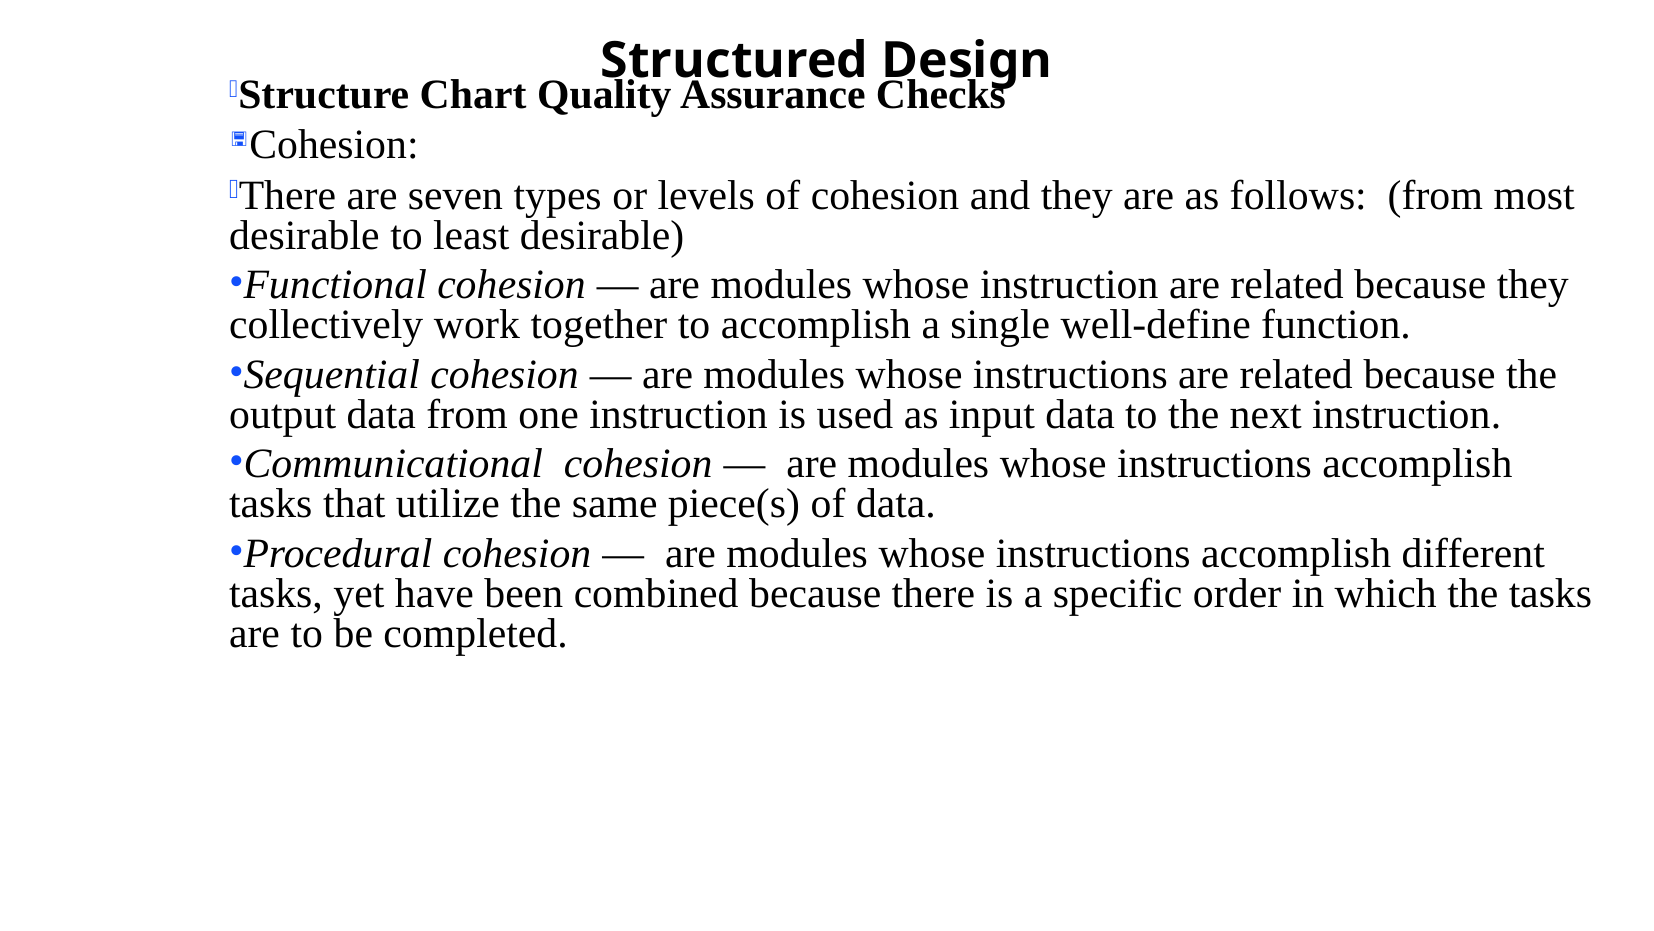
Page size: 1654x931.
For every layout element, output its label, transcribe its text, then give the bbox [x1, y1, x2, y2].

title Structured Design [248, 20, 1406, 68]
list Structure Chart Quality Assurance Checks Cohesion: There are seven types or levels of cohesion and they are as follows: (from most desirable to least desirable) Functional cohesion — are modules whose instruction are related because they collectively work together to accomplish a single well-define function. Sequential cohesion — are modules whose instructions are related because the output data from one instruction is used as input data to the next instruction. Communicational cohesion — are modules whose instructions accomplish tasks that utilize the same piece(s) of data. Procedural cohesion — are modules whose instructions accomplish different tasks, yet have been combined because there is a specific order in which the tasks are to be completed. [214, 68, 1620, 669]
